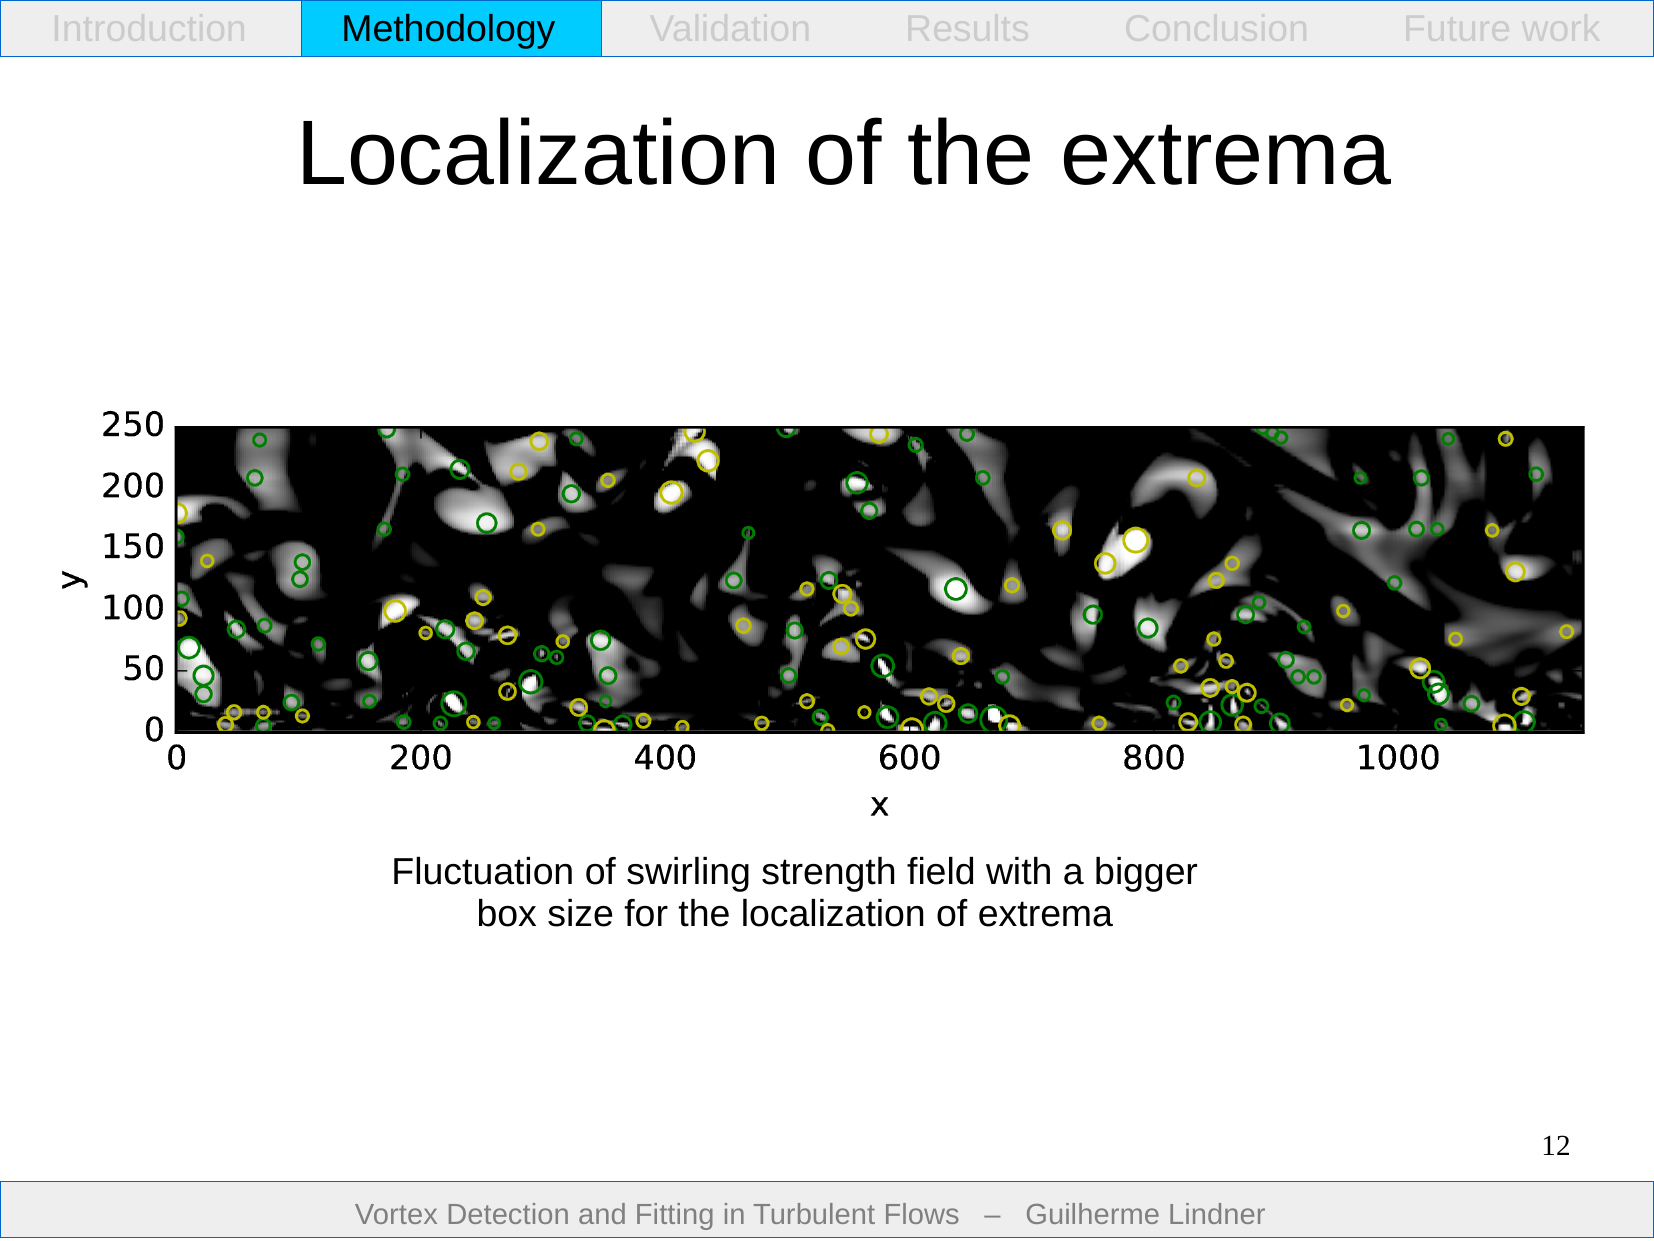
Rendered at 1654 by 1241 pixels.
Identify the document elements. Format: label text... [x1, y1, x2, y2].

title Localization of the extrema [82, 57, 1571, 257]
text_box Vortex Detection and Fitting in Turbulent Flows – Guilherme Lindner [340, 1190, 1314, 1241]
picture [46, 390, 1600, 841]
text_box Introduction Methodology Validation Results Conclusion Future work [0, 0, 1654, 57]
text_box [0, 1181, 1654, 1238]
text_box Fluctuation of swirling strength field with a bigger box size for the localization of extrema [360, 843, 1231, 984]
